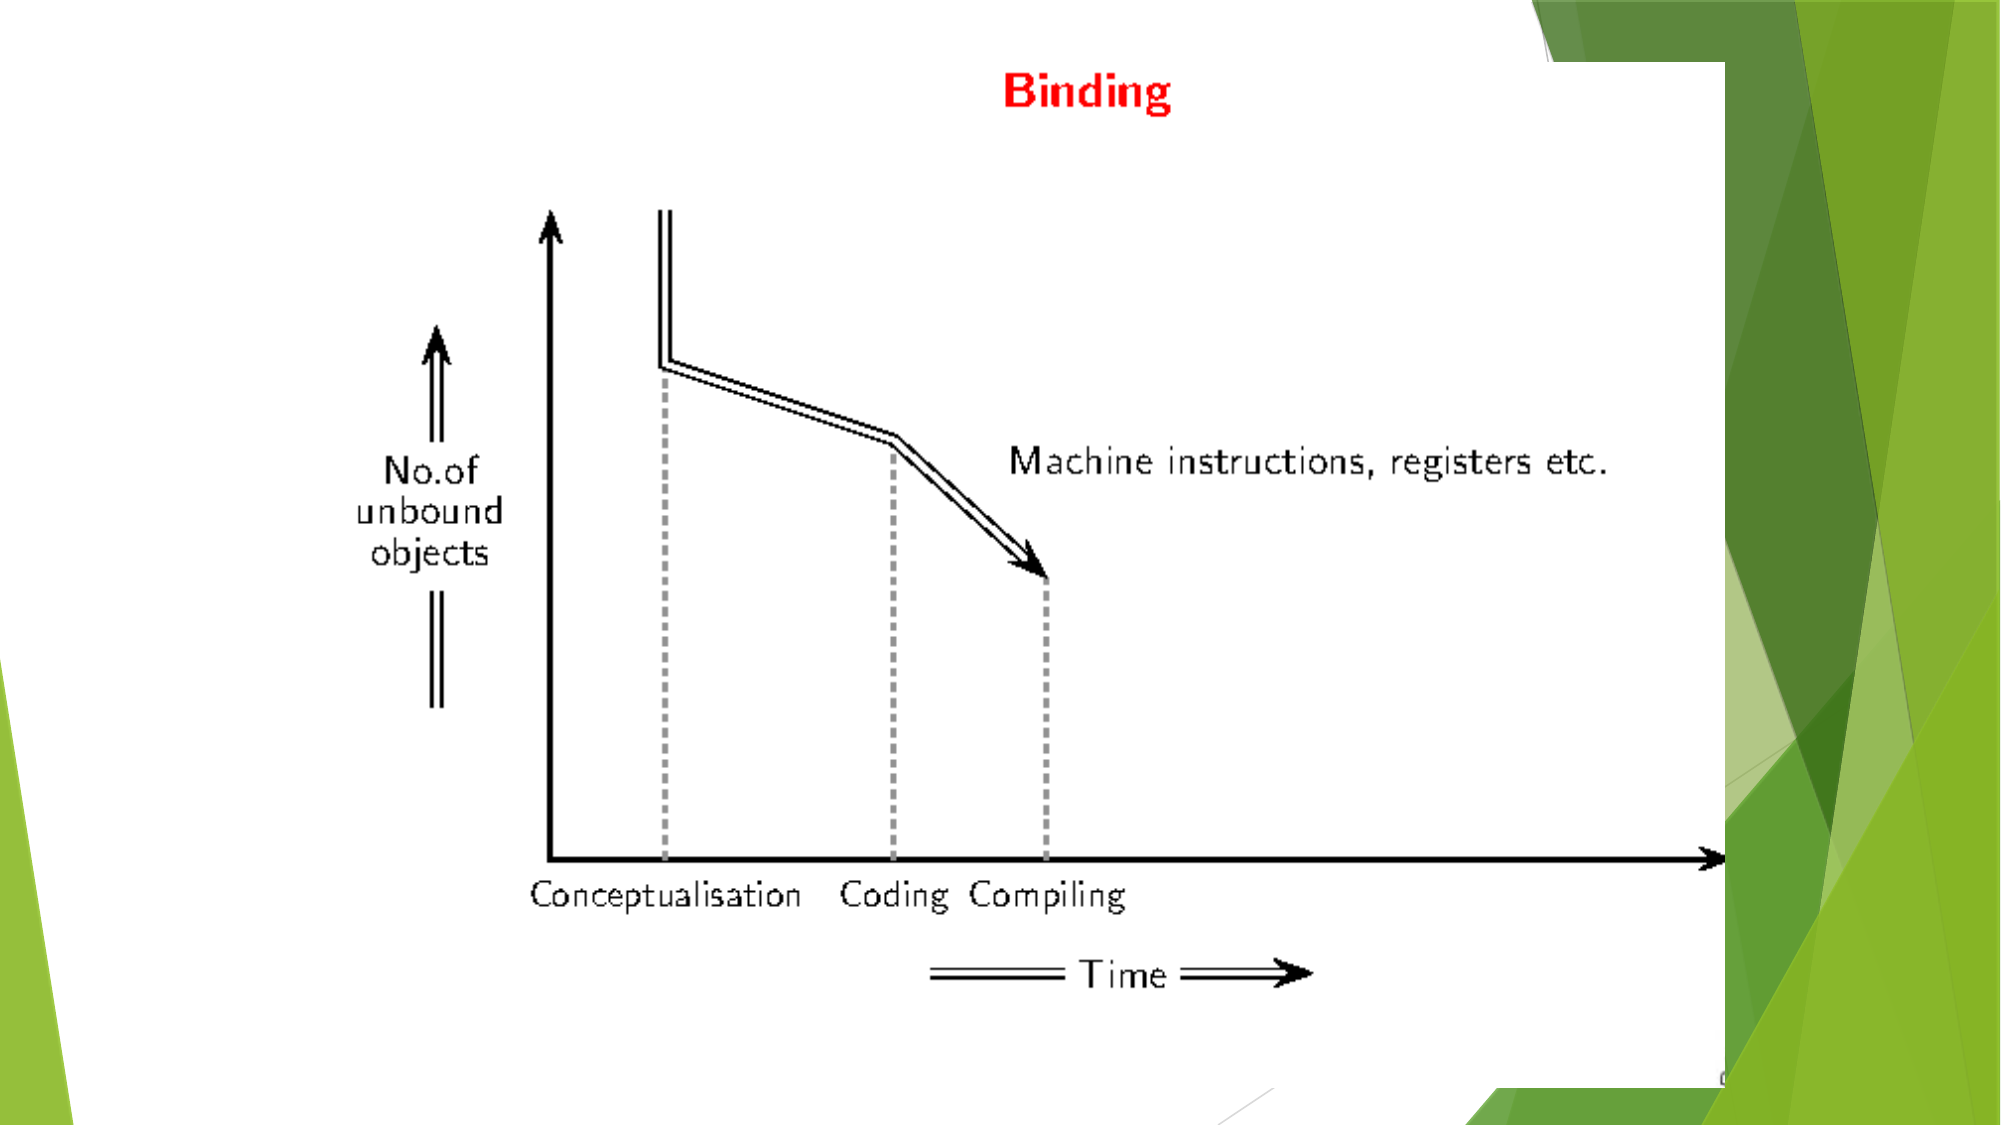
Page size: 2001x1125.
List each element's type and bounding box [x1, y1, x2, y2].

picture [337, 62, 1725, 1088]
